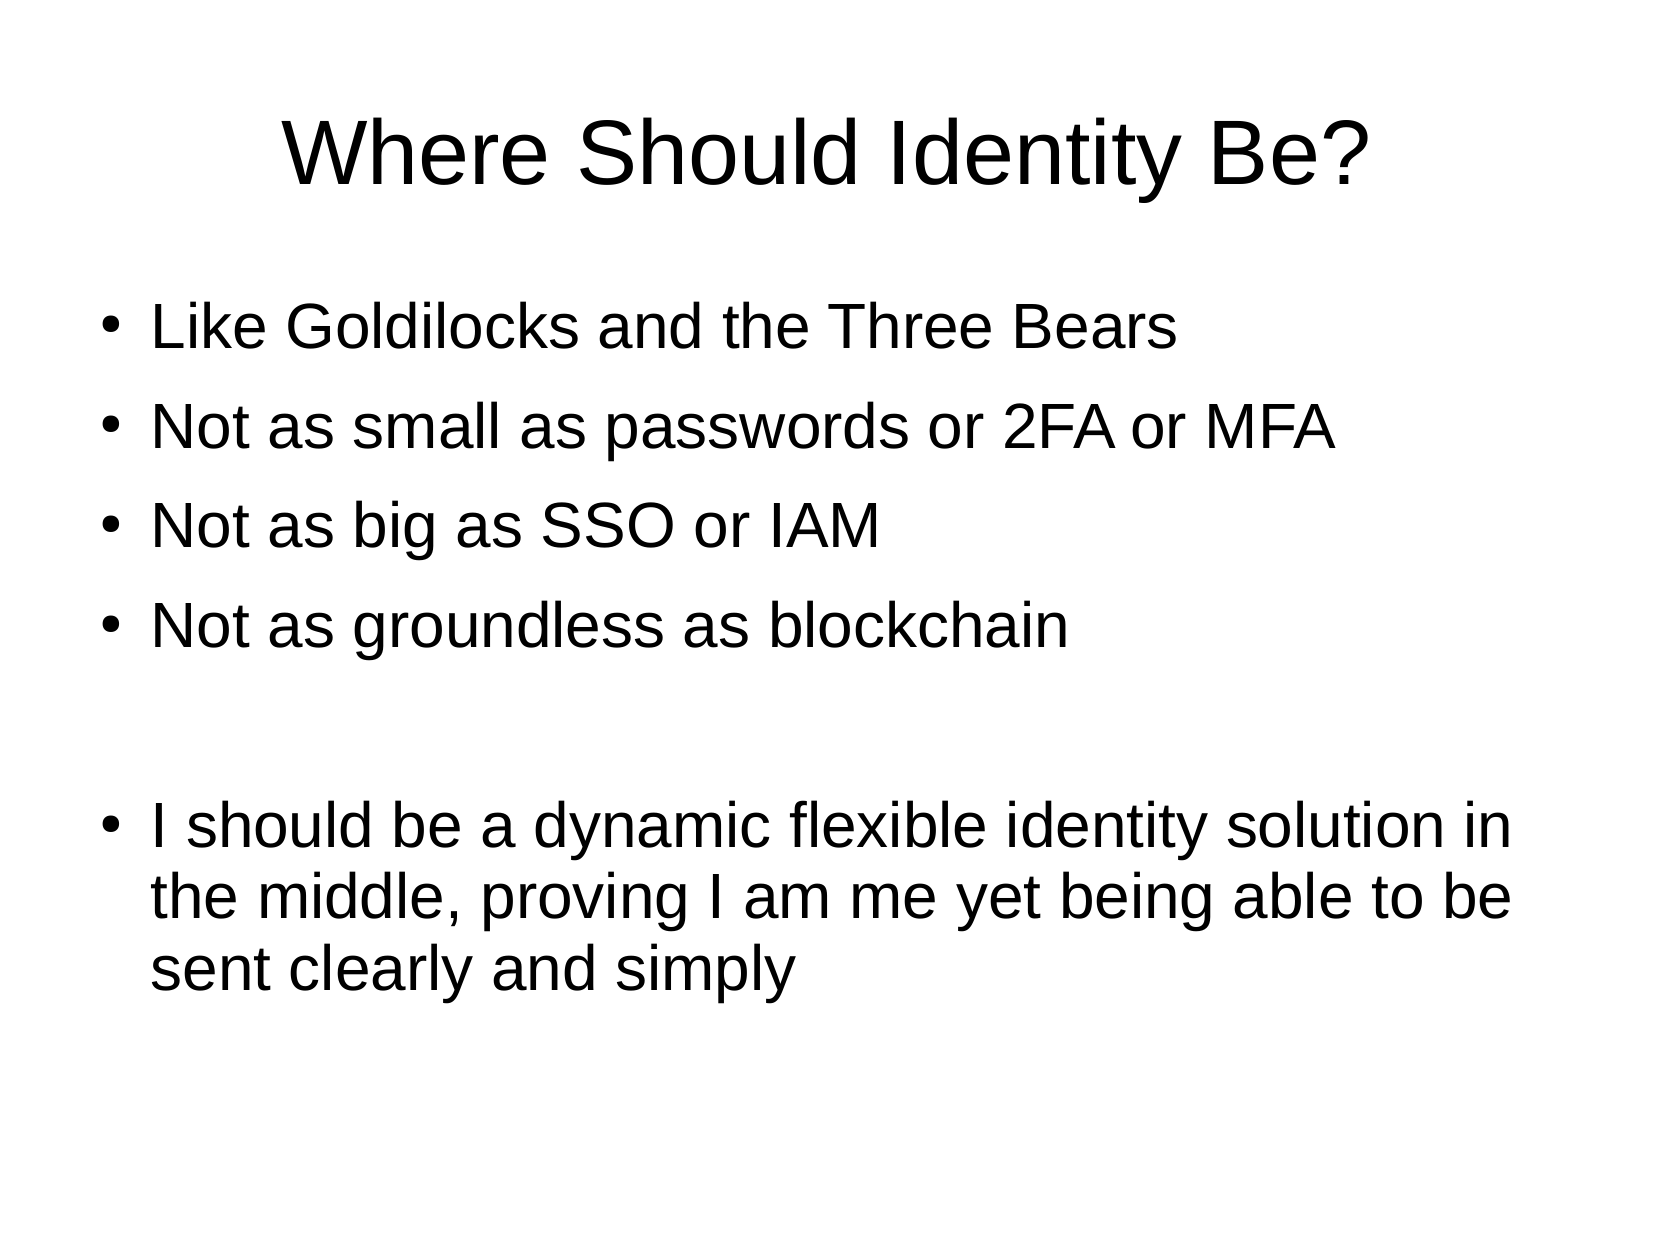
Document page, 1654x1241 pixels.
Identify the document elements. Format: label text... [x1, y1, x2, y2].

list Like Goldilocks and the Three Bears Not as small as passwords or 2FA or MFA Not as big as SSO or IAM Not as groundless as blockchain I should be a dynamic flexible identity solution in the middle, proving I am me yet being able to be sent clearly and simply [82, 290, 1571, 1010]
title Where Should Identity Be? [82, 49, 1571, 257]
